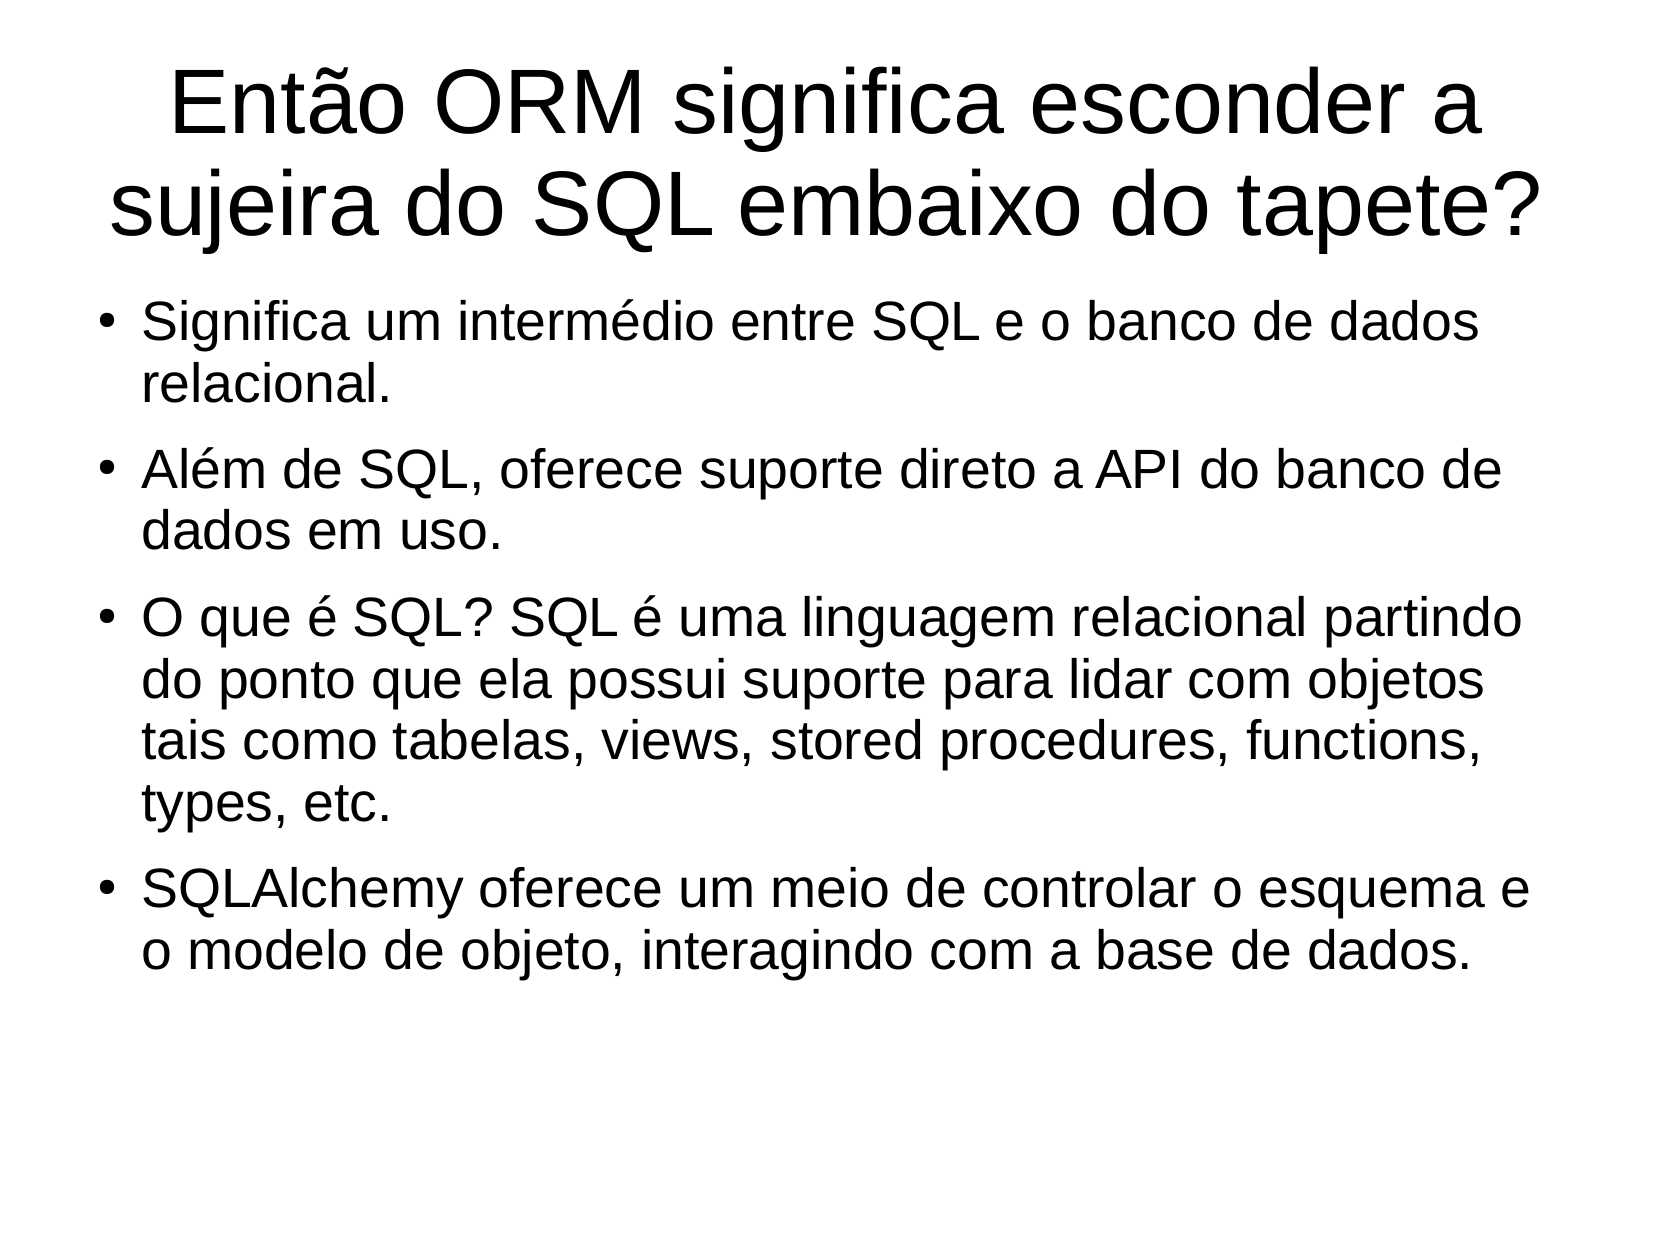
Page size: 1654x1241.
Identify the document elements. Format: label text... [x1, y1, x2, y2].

list Significa um intermédio entre SQL e o banco de dados relacional. Além de SQL, oferece suporte direto a API do banco de dados em uso. O que é SQL? SQL é uma linguagem relacional partindo do ponto que ela possui suporte para lidar com objetos tais como tabelas, views, stored procedures, functions, types, etc. SQLAlchemy oferece um meio de controlar o esquema e o modelo de objeto, interagindo com a base de dados. [82, 290, 1538, 1010]
title Então ORM significa esconder a sujeira do SQL embaixo do tapete? [82, 49, 1571, 257]
